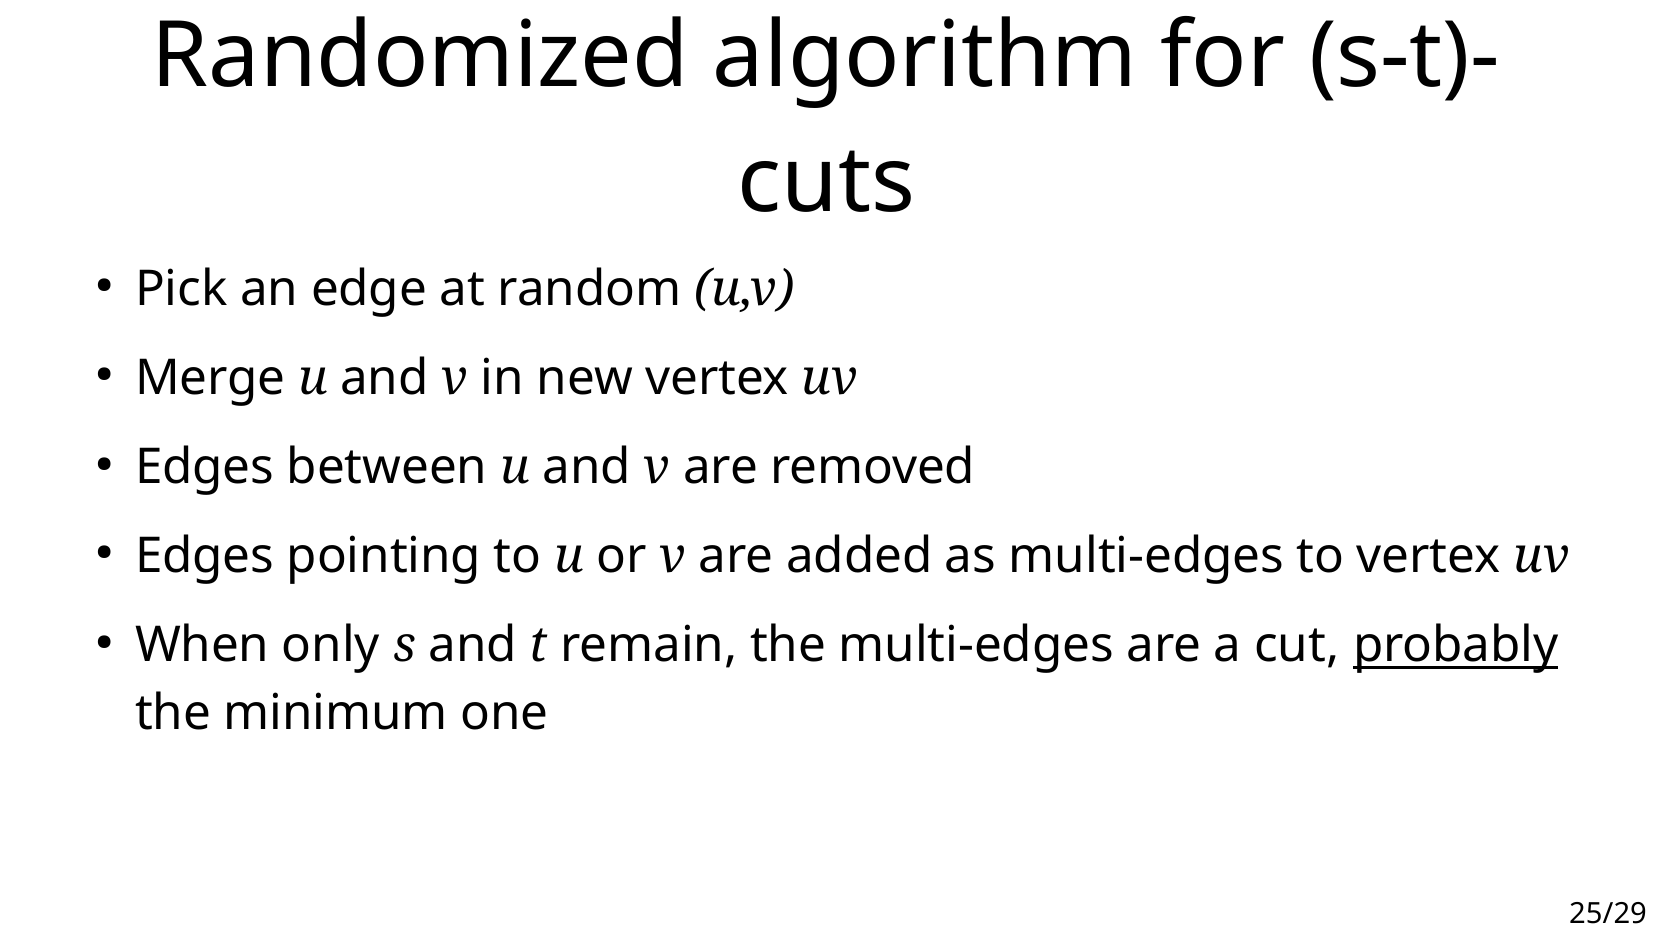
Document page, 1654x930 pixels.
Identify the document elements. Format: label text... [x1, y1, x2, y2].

list Pick an edge at random (u,v) Merge u and v in new vertex uv Edges between u and v are removed Edges pointing to u or v are added as multi-edges to vertex uv When only s and t remain, the multi-edges are a cut, probably the minimum one [82, 252, 1571, 793]
title Randomized algorithm for (s-t)-cuts [82, 1, 1571, 225]
